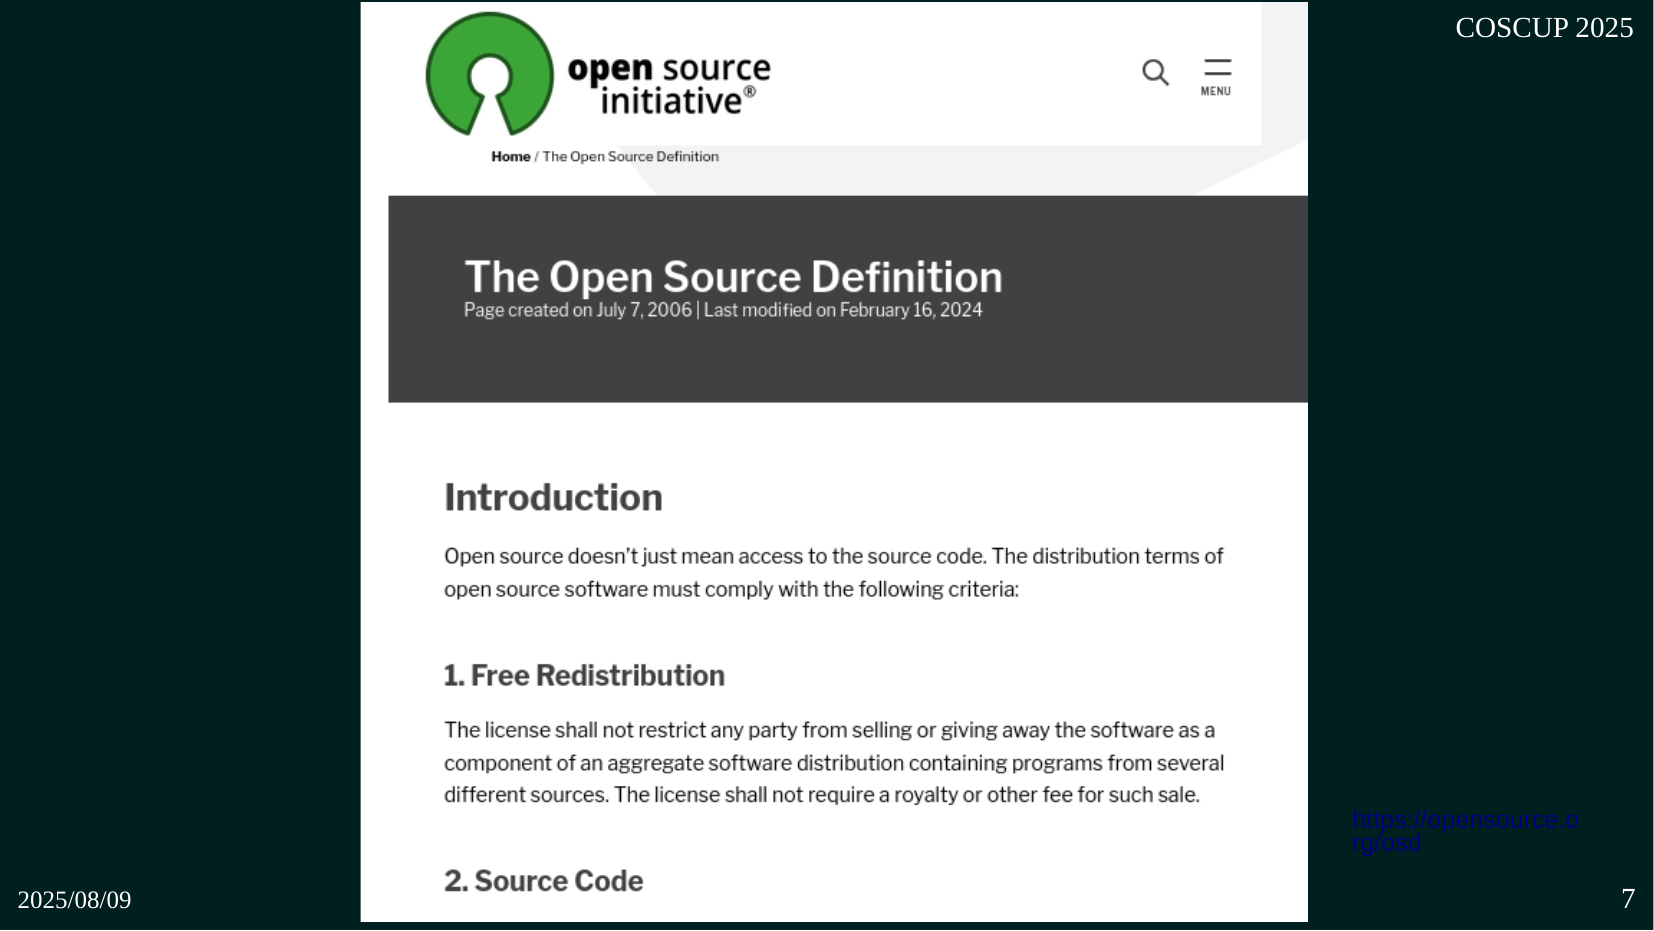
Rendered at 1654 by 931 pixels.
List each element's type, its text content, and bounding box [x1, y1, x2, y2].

title https://opensource.org/osd [1352, 785, 1583, 882]
picture [360, 2, 1308, 922]
